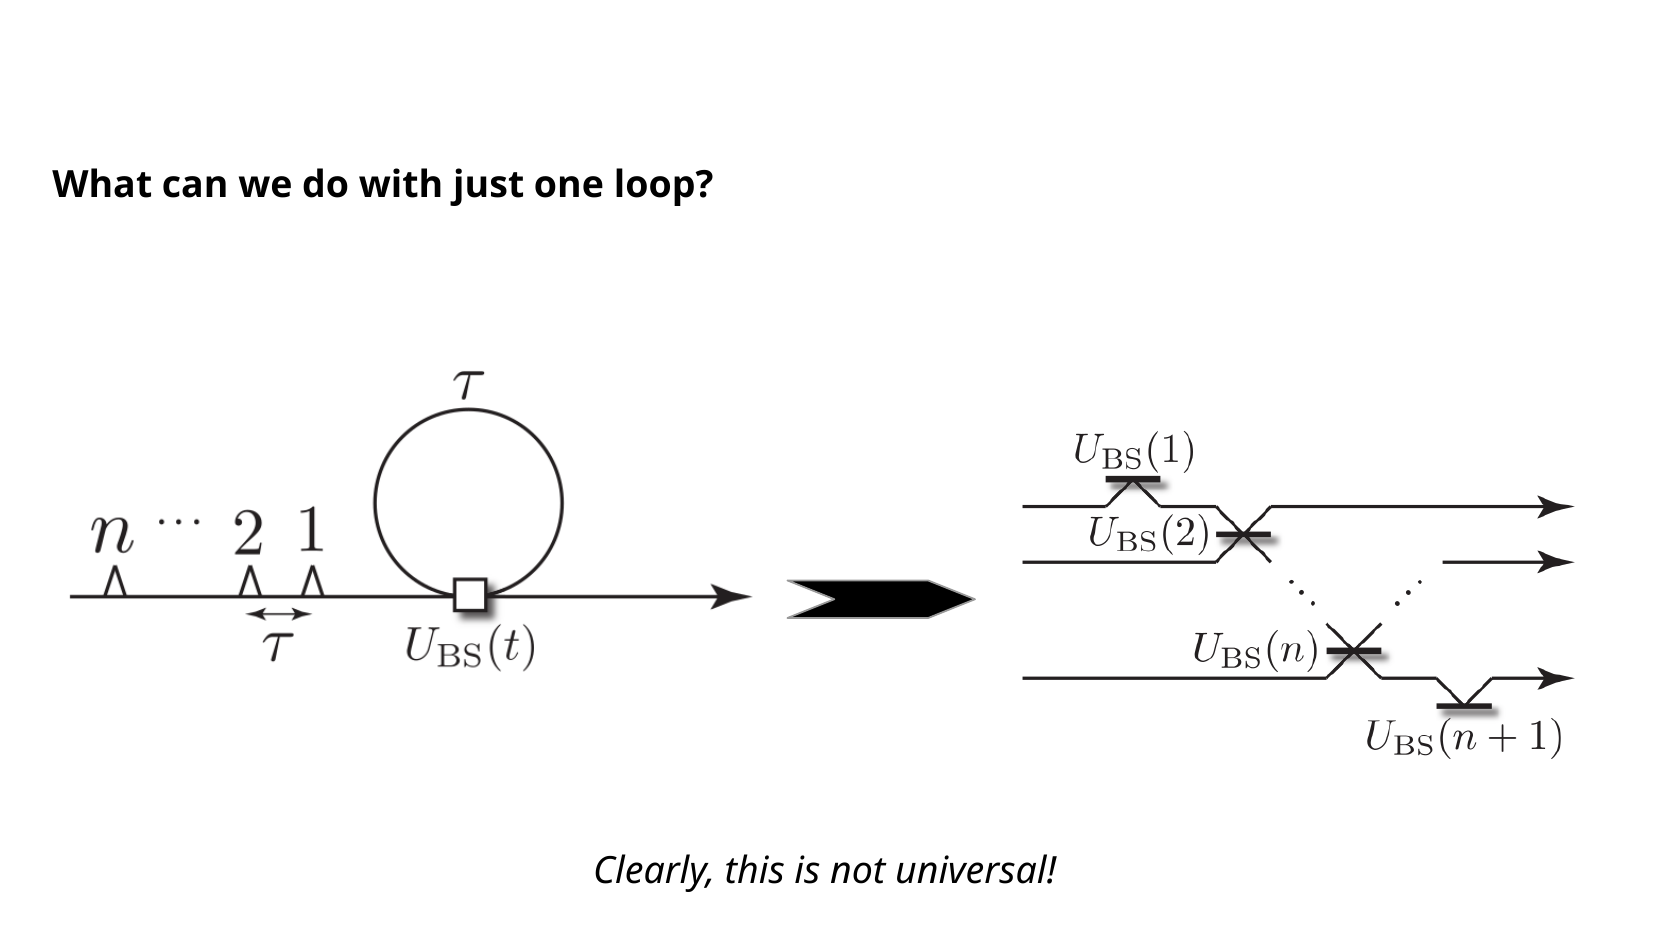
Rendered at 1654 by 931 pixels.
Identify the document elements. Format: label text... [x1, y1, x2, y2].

text_box Clearly, this is not universal! [412, 836, 1238, 901]
text_box [787, 580, 976, 619]
picture [37, 337, 774, 694]
picture [1018, 412, 1576, 767]
text_box What can we do with just one loop? [37, 150, 901, 249]
